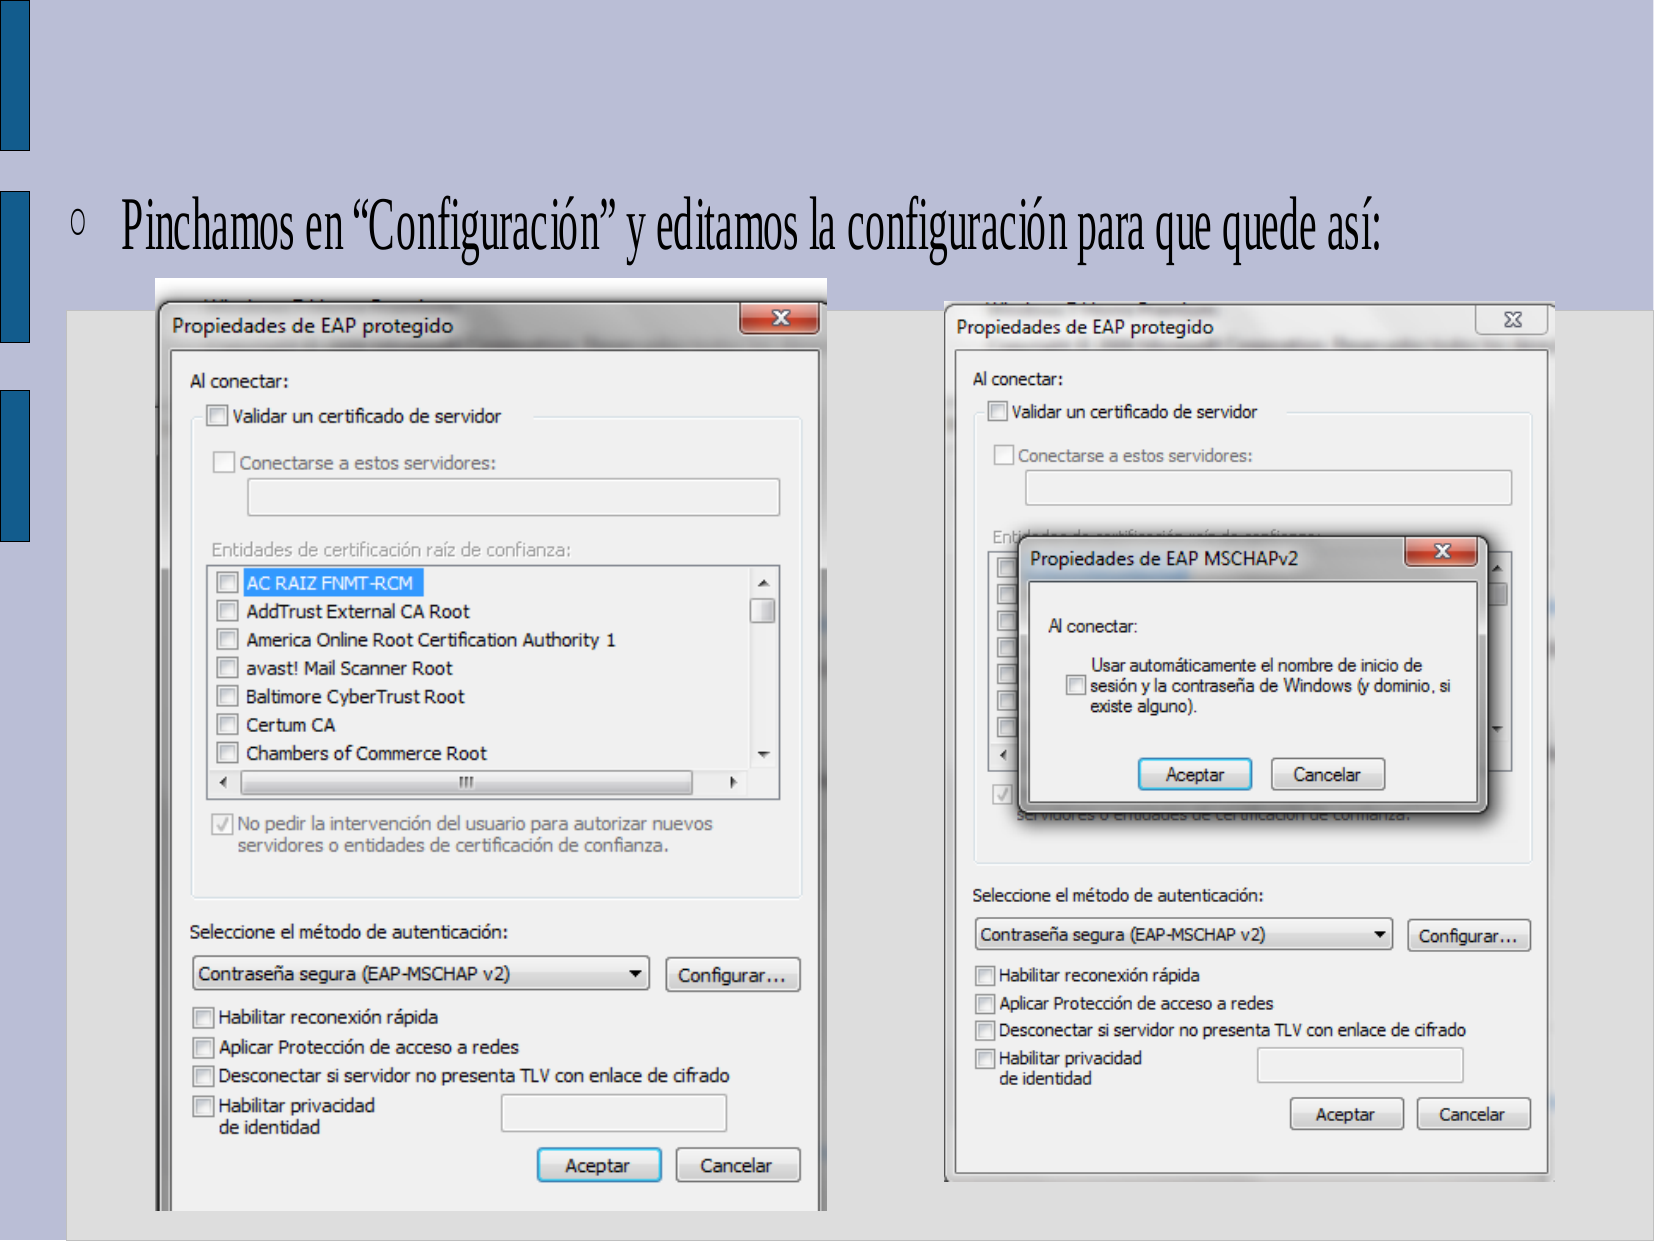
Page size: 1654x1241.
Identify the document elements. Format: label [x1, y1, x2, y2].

chart [0, 84, 1534, 621]
picture [944, 301, 1555, 1182]
picture [155, 278, 827, 1211]
